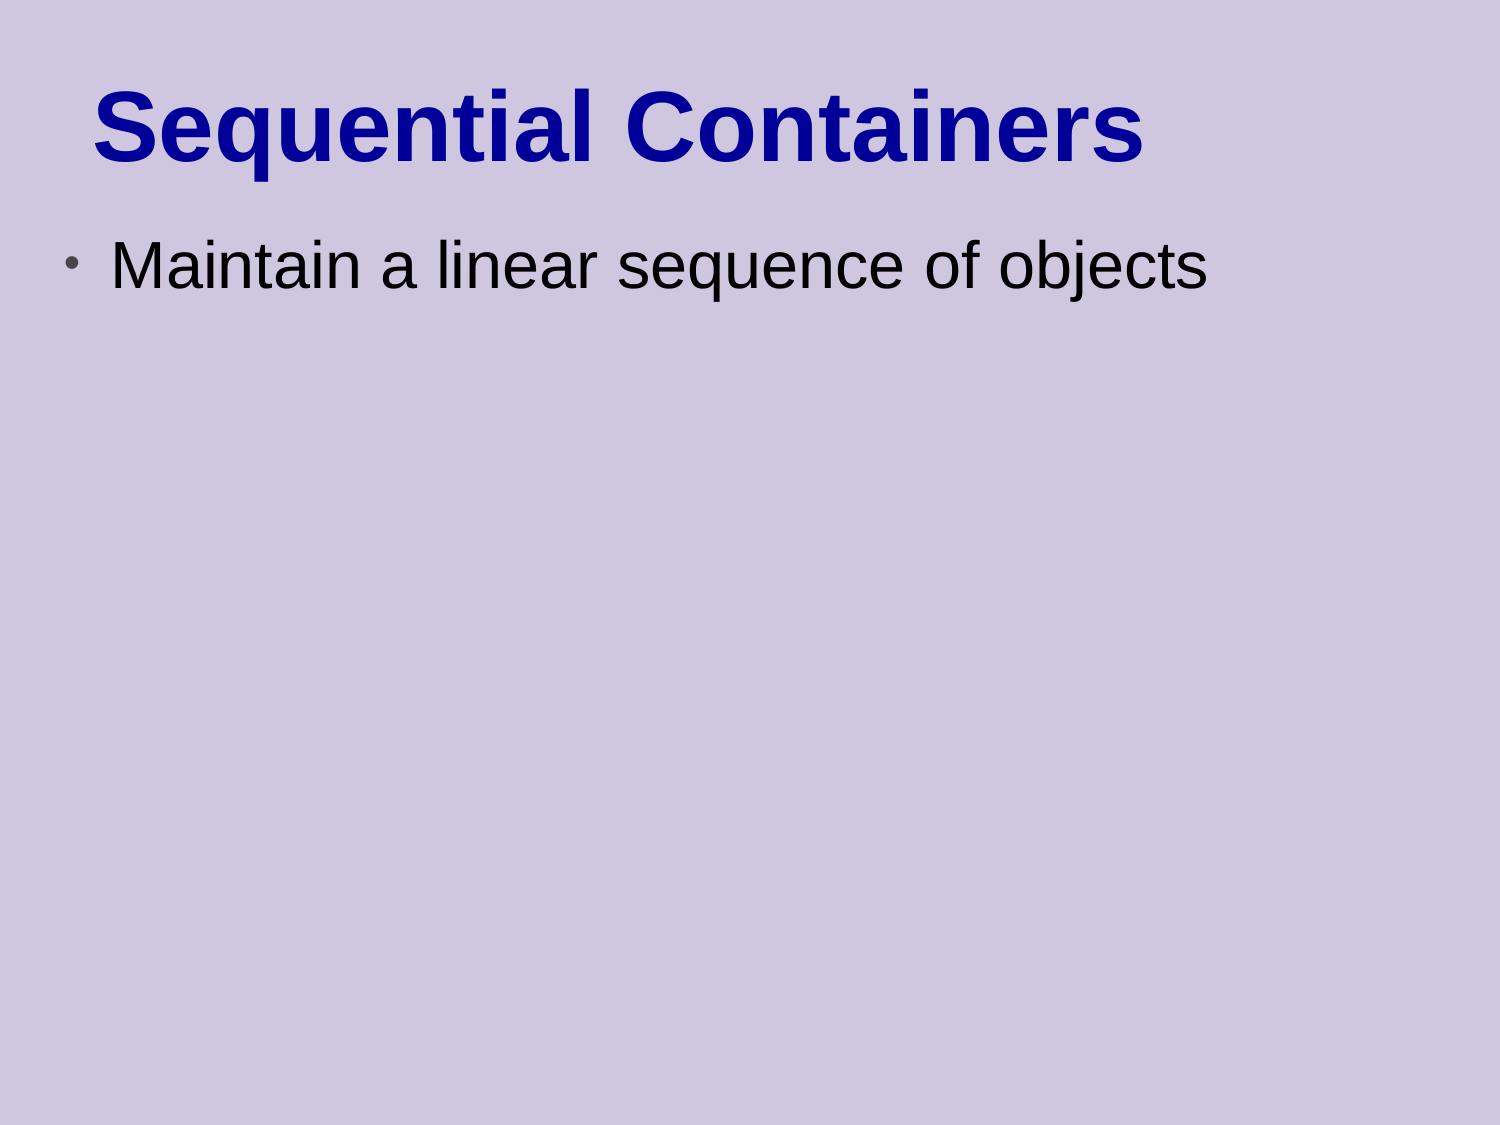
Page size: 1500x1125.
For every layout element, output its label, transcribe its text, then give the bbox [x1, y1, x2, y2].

title Sequential Containers [77, 20, 1346, 223]
list Maintain a linear sequence of objects [49, 215, 1236, 868]
